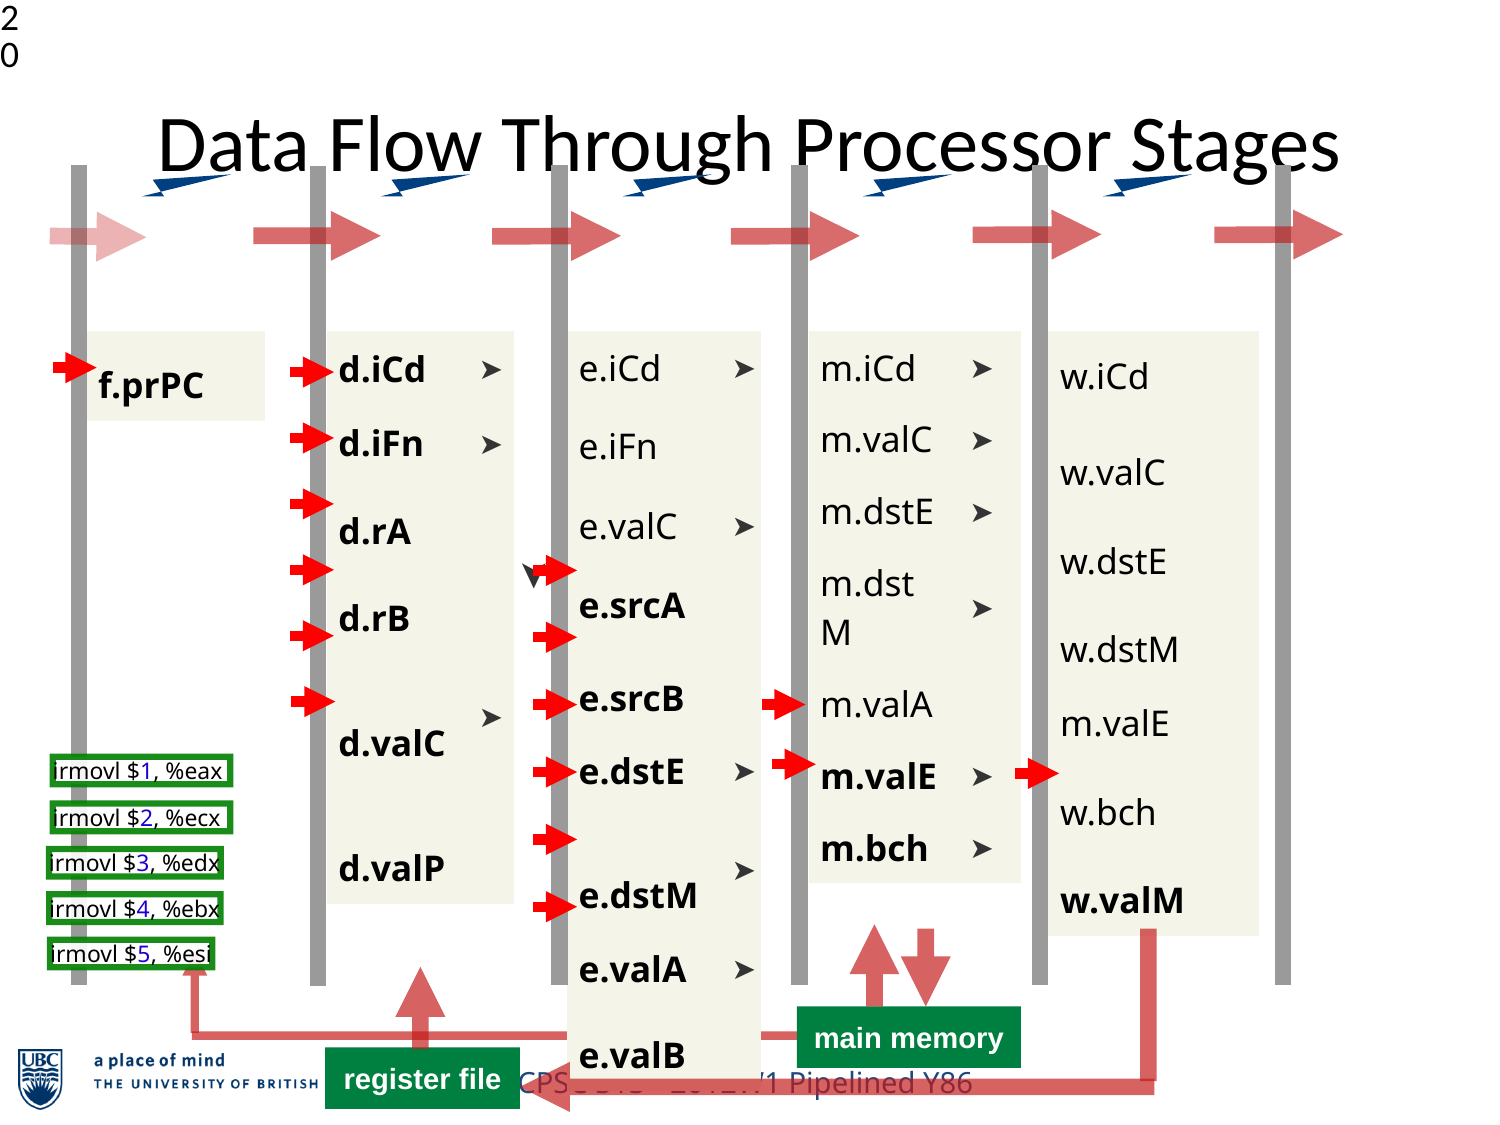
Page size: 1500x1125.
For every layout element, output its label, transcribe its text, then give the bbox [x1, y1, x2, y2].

text_box irmovl $2, %ecx [52, 803, 231, 832]
table_cell e.valA [567, 931, 717, 1005]
text_box irmovl $4, %ebx [49, 894, 221, 922]
text_box M [862, 174, 953, 197]
table_cell ➤ [955, 403, 1021, 475]
table_cell ➤ [717, 489, 761, 561]
table_cell [1214, 848, 1259, 936]
table_cell e.valB [567, 1005, 717, 1078]
table_cell w.dstE [1048, 508, 1214, 596]
table_cell m.dstM [809, 547, 955, 667]
table_cell m.valE [1048, 685, 1214, 759]
table_header d.iCd [327, 331, 464, 406]
table_header [1214, 331, 1259, 420]
table_cell w.valC [1048, 420, 1214, 508]
table_cell [1214, 759, 1259, 848]
table_cell m.bch [809, 811, 955, 883]
table_cell [1214, 685, 1259, 759]
table_cell ➤ [717, 733, 761, 807]
table_cell m.dstE [809, 475, 955, 547]
table_header [227, 331, 265, 421]
text_box irmovl $1, %eax [52, 756, 231, 785]
table_cell w.bch [1048, 759, 1214, 848]
table_cell [717, 403, 761, 489]
table_cell w.dstM [1048, 596, 1214, 685]
text_box D [380, 174, 471, 197]
table_cell d.valP [327, 779, 464, 904]
table_cell [1214, 596, 1259, 685]
table_header ➤ [464, 331, 514, 406]
table_cell e.dstM [568, 807, 717, 931]
table_cell [717, 1005, 761, 1078]
table_header ➤ [955, 331, 1021, 403]
table_cell e.valC [568, 489, 717, 561]
table_cell e.srcB [568, 647, 717, 733]
table_cell [464, 480, 514, 567]
table_cell m.valA [809, 667, 955, 739]
text_box register file [325, 1047, 520, 1109]
text_box E [622, 174, 712, 197]
table_cell ➤ [717, 931, 761, 1005]
table_cell [717, 561, 761, 647]
table_cell ➤ [717, 807, 761, 931]
table_cell ➤ [464, 653, 514, 779]
text_box main memory [796, 1006, 1021, 1068]
table_cell ➤ [955, 811, 1021, 883]
title Data Flow Through Processor Stages [75, 45, 1425, 233]
table_cell ➤ [955, 475, 1021, 547]
table_header m.iCd [809, 331, 955, 403]
text_box irmovl $5, %esi [50, 939, 213, 968]
table_header e.iCd [568, 331, 717, 403]
table_cell [1214, 508, 1259, 596]
text_box irmovl $3, %edx [48, 848, 221, 877]
table_cell [464, 567, 514, 653]
text_box F [142, 174, 232, 197]
table_cell [464, 779, 514, 904]
table_cell e.iFn [568, 403, 717, 489]
table_cell m.valC [809, 403, 955, 475]
table_header ➤ [717, 331, 761, 403]
table_cell e.srcA [568, 561, 717, 647]
table_cell [1214, 420, 1259, 508]
table_cell [717, 647, 761, 733]
table_cell m.valE [809, 739, 955, 811]
table_cell d.iFn [327, 406, 464, 480]
text_box W [1103, 174, 1193, 197]
table_cell [955, 667, 1021, 739]
table_cell ➤ [955, 739, 1021, 811]
table_cell d.valC [327, 653, 464, 779]
table_cell e.dstE [568, 733, 717, 807]
table_header f.prPC [87, 331, 227, 421]
table_cell d.rB [327, 567, 464, 653]
table_cell ➤ [955, 547, 1021, 667]
table_header w.iCd [1048, 331, 1214, 420]
table_cell ➤ [464, 406, 514, 480]
picture [18, 1049, 407, 1110]
table_cell d.rA [327, 480, 464, 567]
table_cell w.valM [1048, 848, 1214, 936]
